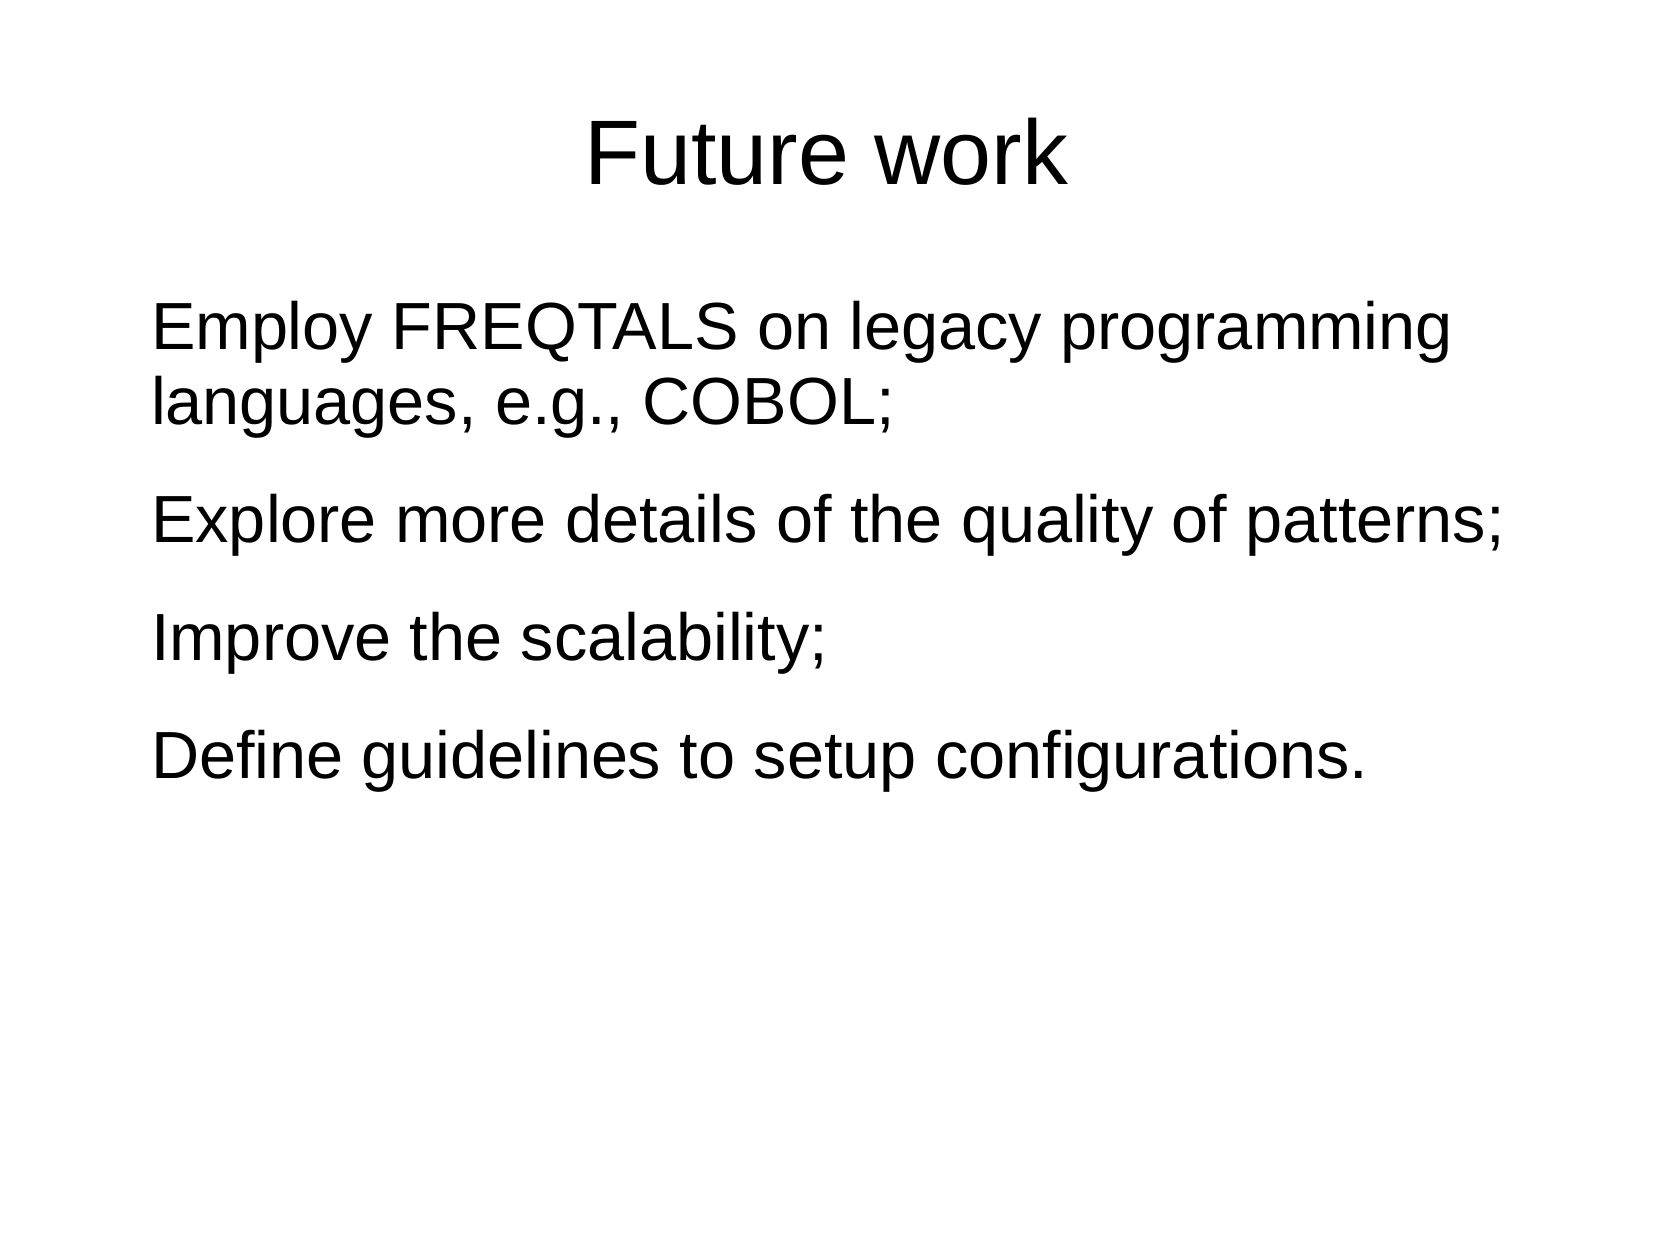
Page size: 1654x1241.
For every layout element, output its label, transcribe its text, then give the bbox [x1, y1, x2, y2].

title Future work [82, 49, 1571, 257]
list Employ FREQTALS on legacy programming languages, e.g., COBOL; Explore more details of the quality of patterns; Improve the scalability; Define guidelines to setup configurations. [80, 289, 1569, 1068]
